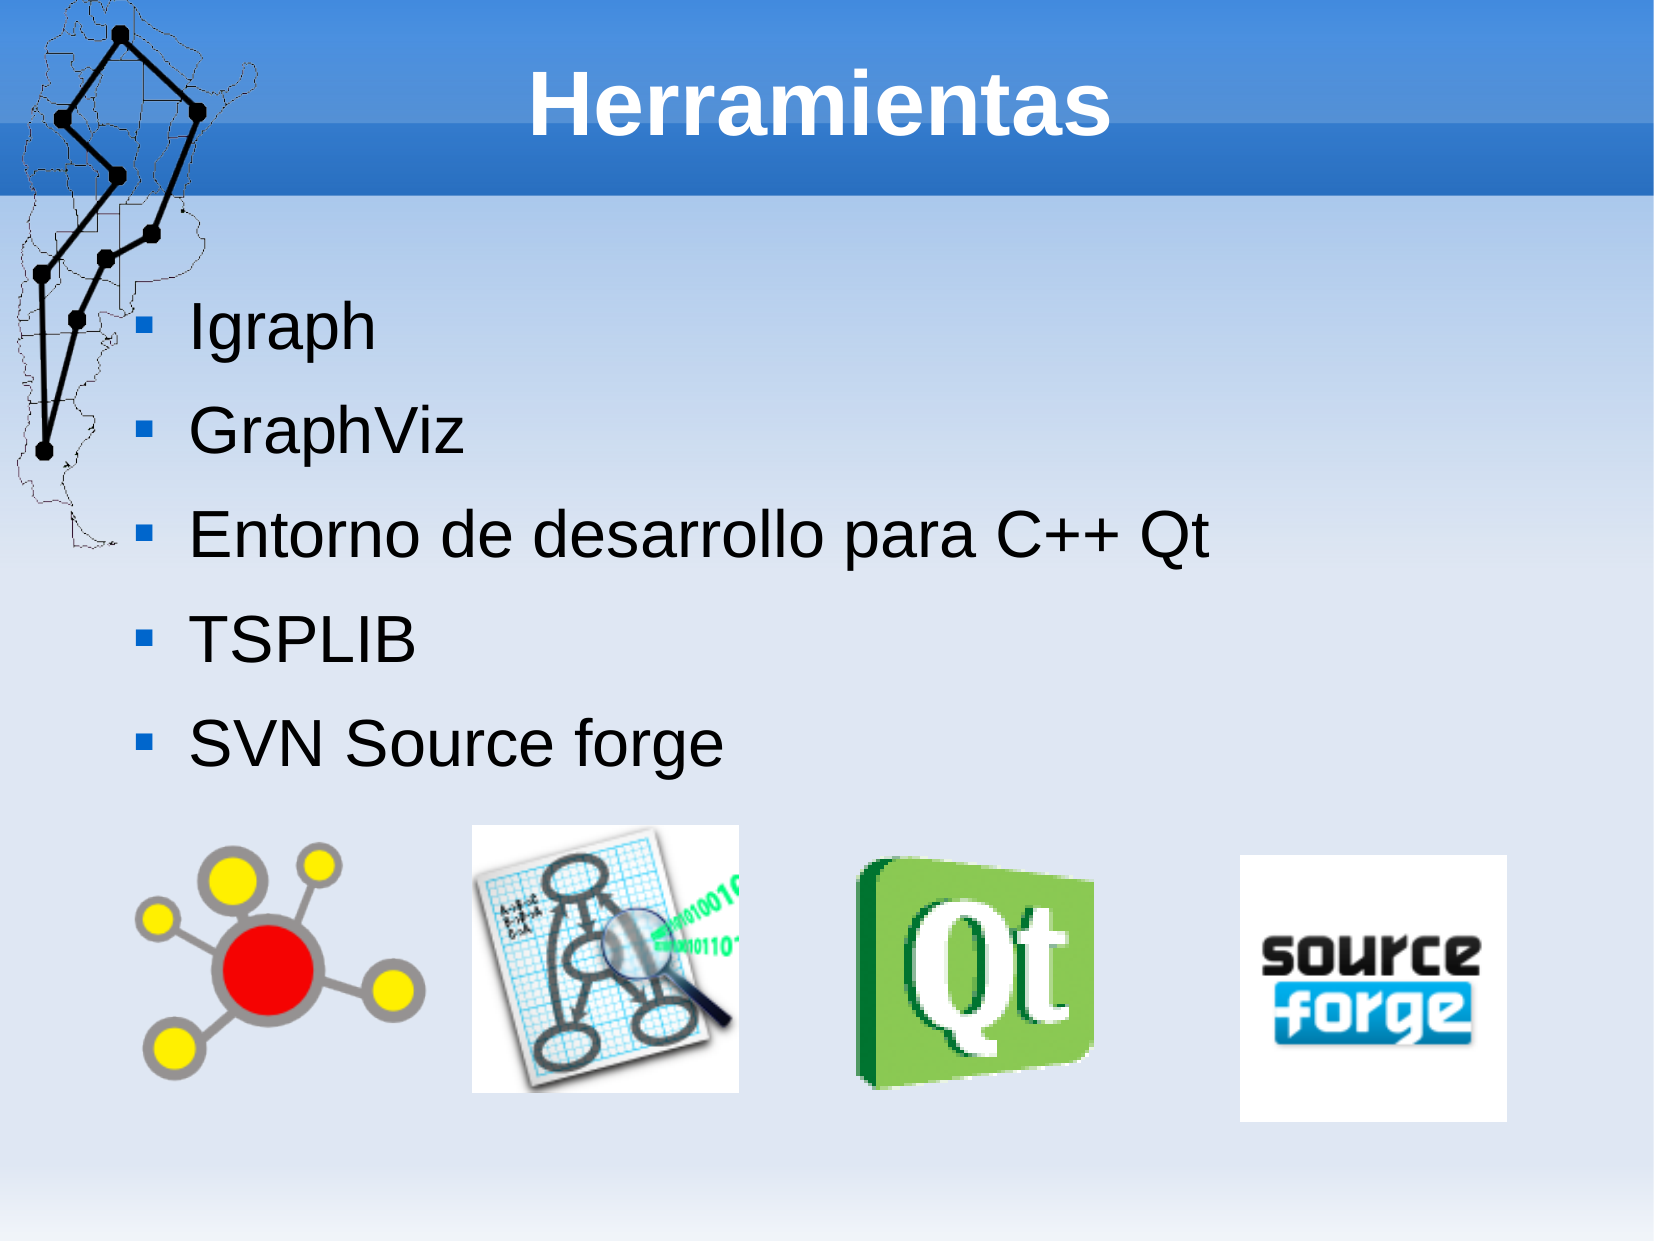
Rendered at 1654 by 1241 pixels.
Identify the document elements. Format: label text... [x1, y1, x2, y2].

list Igraph GraphViz Entorno de desarrollo para C++ Qt TSPLIB SVN Source forge [118, 288, 1607, 1093]
picture [0, 0, 1654, 1241]
title Herramientas [296, 7, 1565, 200]
